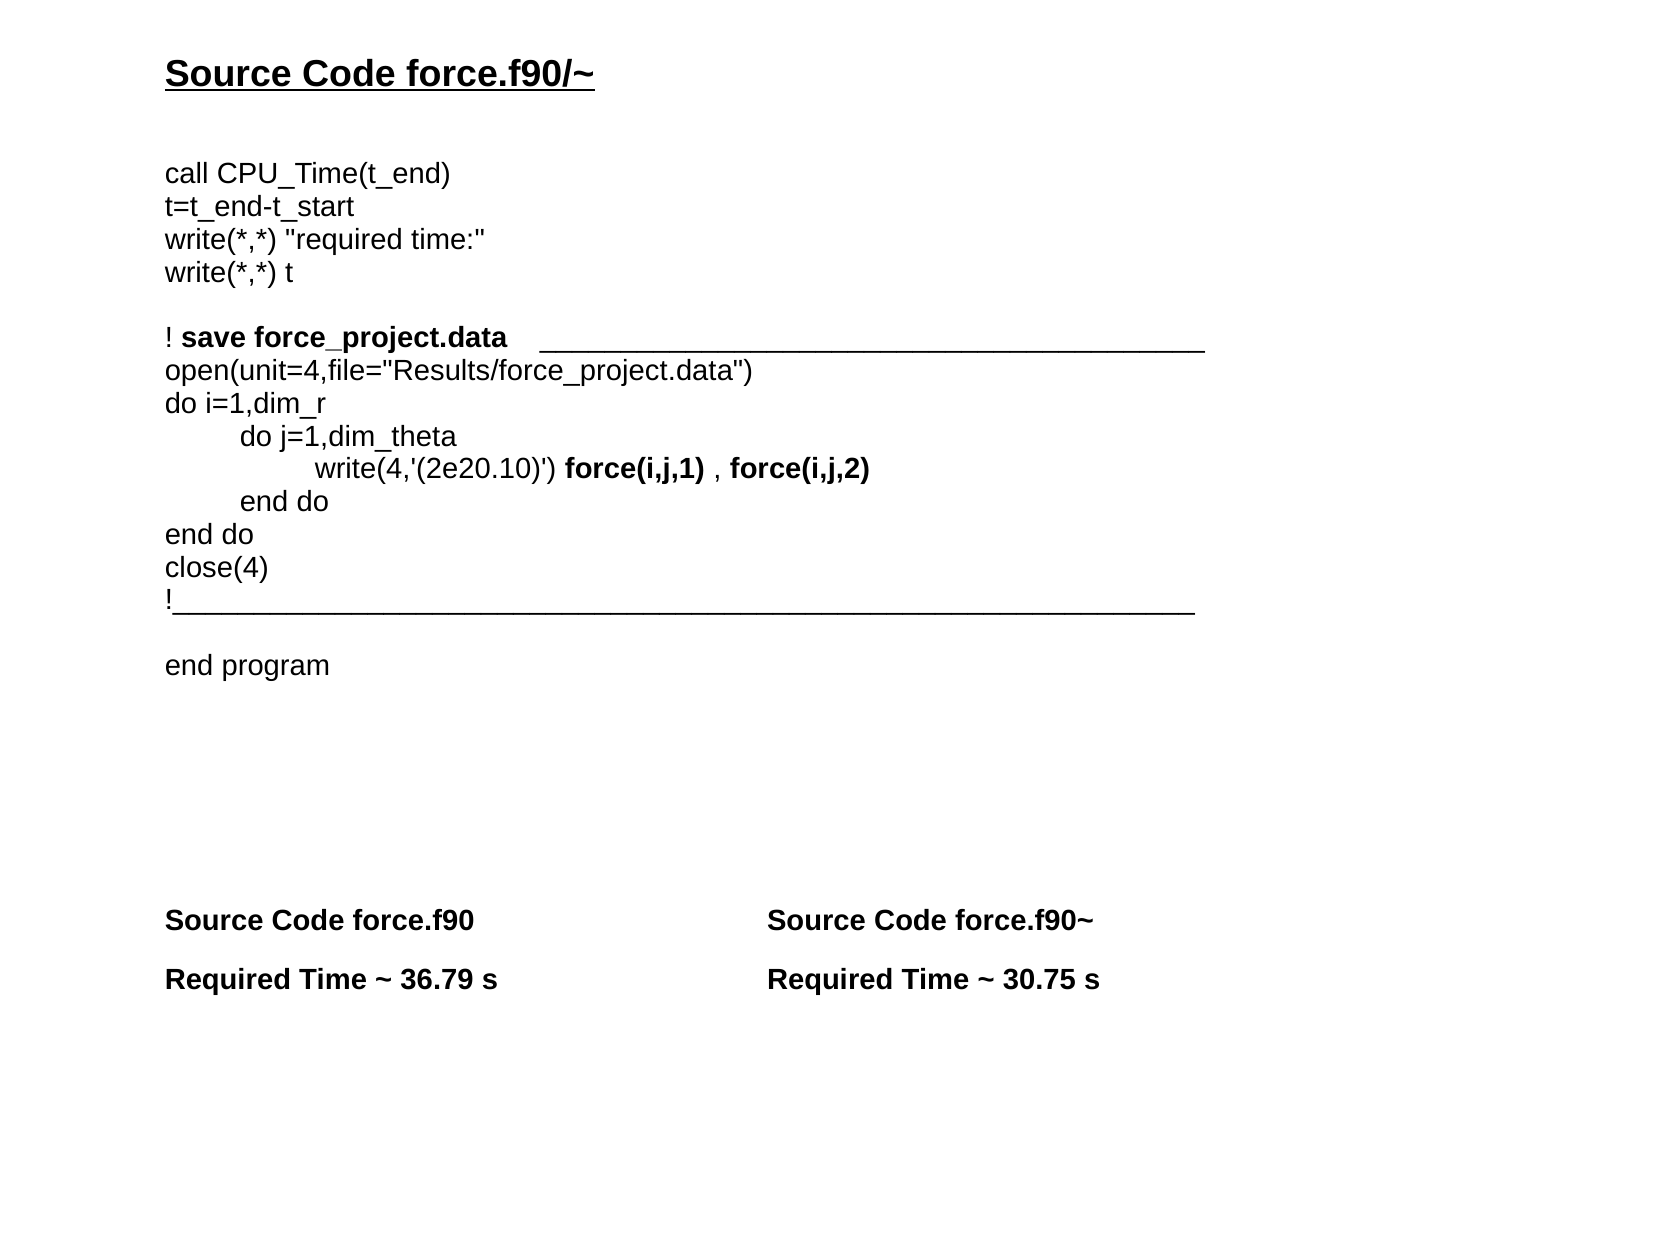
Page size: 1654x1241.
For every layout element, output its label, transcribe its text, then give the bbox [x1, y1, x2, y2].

text_box Required Time ~ 36.79 s [150, 955, 661, 1004]
text_box Source Code force.f90/~ [150, 45, 1501, 102]
text_box call CPU_Time(t_end) t=t_end-t_start write(*,*) "required time:" write(*,*) t ! save force_project.data _________________________________________ open(unit=4,file="Results/force_project.data") do i=1,dim_r do j=1,dim_theta write(4,'(2e20.10)') force(i,j,1) , force(i,j,2) end do end do close(4) !_______________________________________________________________ end program [150, 150, 1501, 690]
text_box Source Code force.f90~ [752, 896, 1263, 945]
text_box Source Code force.f90 [150, 896, 661, 945]
text_box Required Time ~ 30.75 s [752, 955, 1263, 1004]
